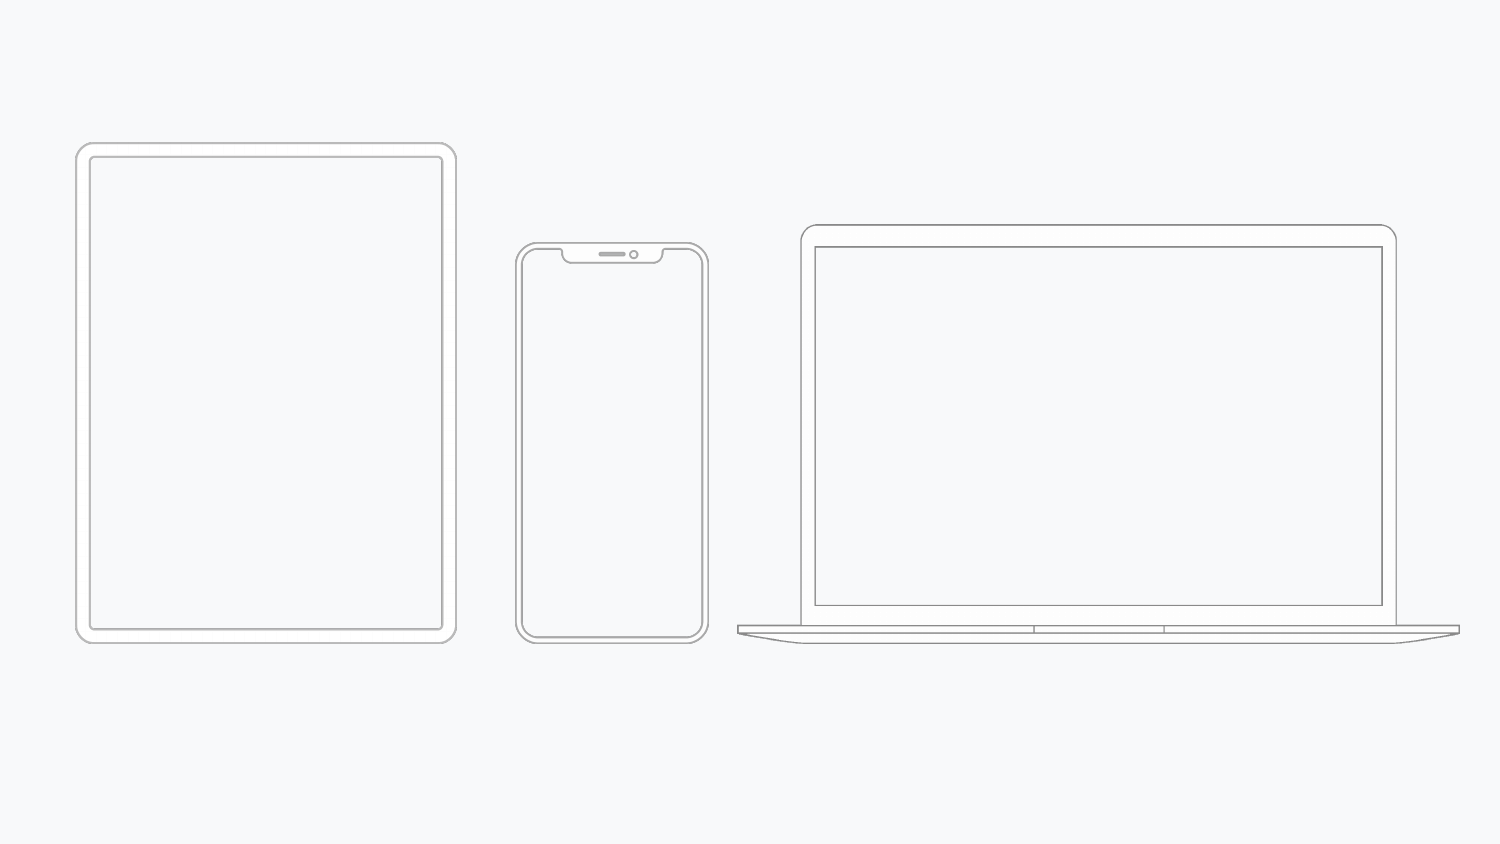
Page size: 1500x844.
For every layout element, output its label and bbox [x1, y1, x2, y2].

picture [515, 242, 709, 644]
picture [75, 142, 457, 644]
picture [737, 224, 1460, 644]
